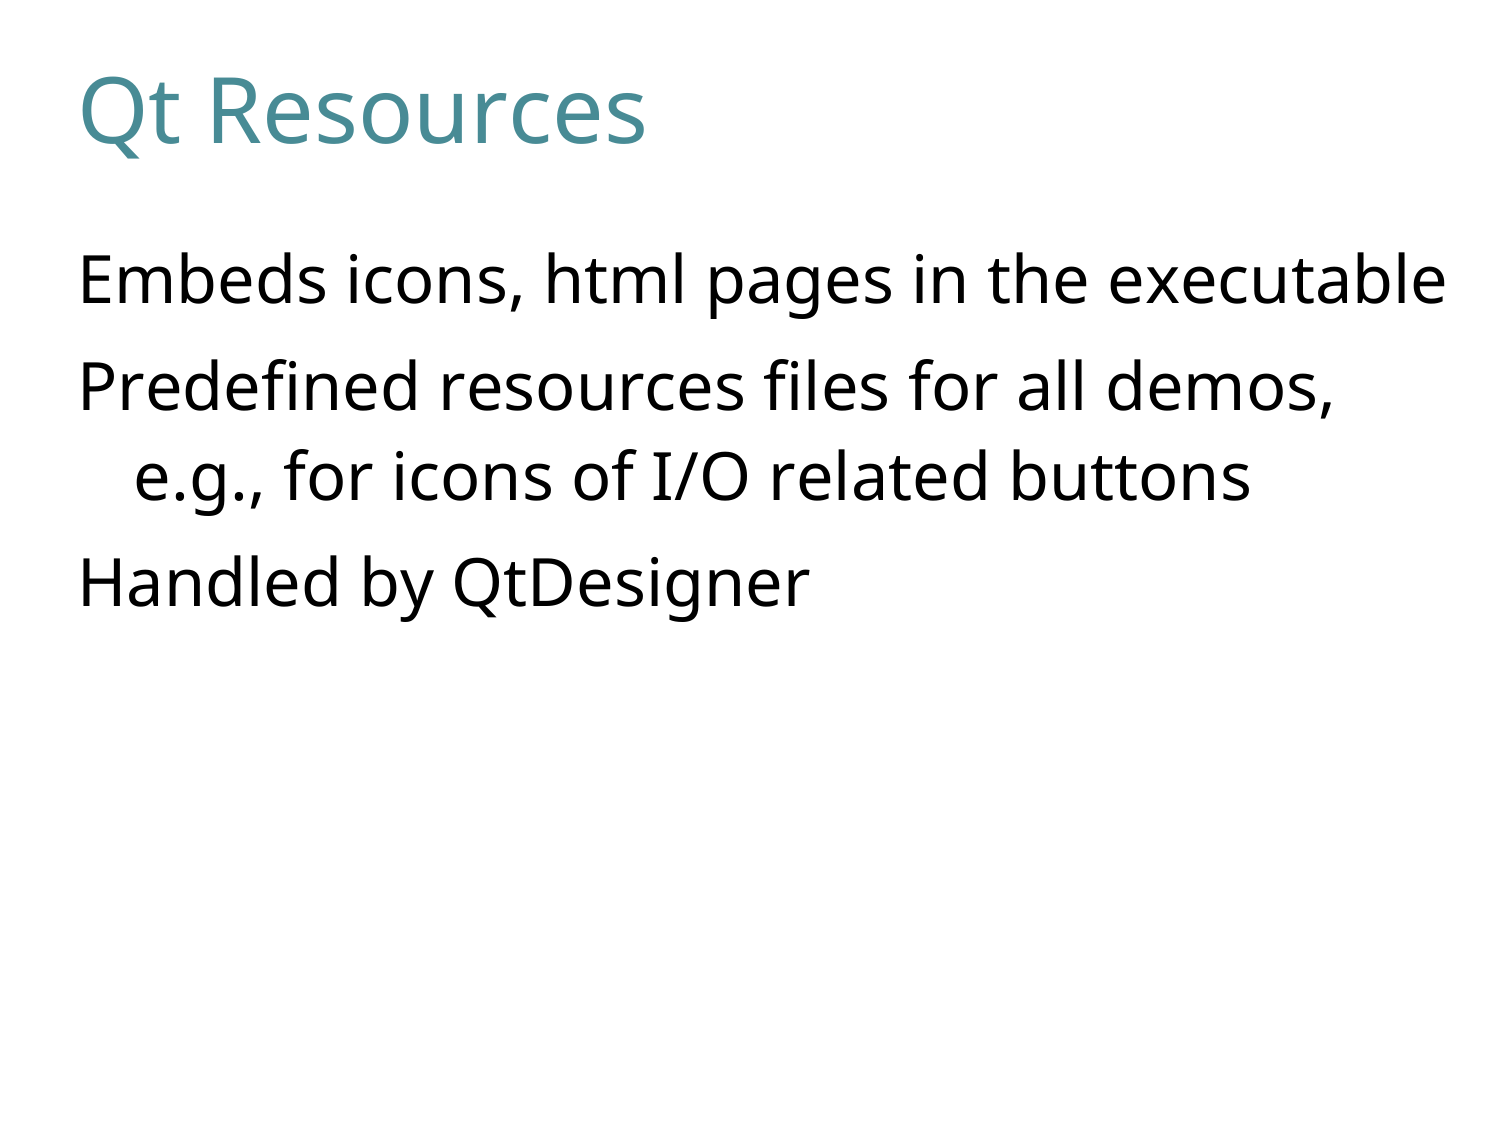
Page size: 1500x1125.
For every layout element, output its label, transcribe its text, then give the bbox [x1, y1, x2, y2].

list Embeds icons, html pages in the executable Predefined resources files for all demos, e.g., for icons of I/O related buttons Handled by QtDesigner [62, 224, 1474, 1016]
title Qt Resources [62, 37, 1393, 224]
